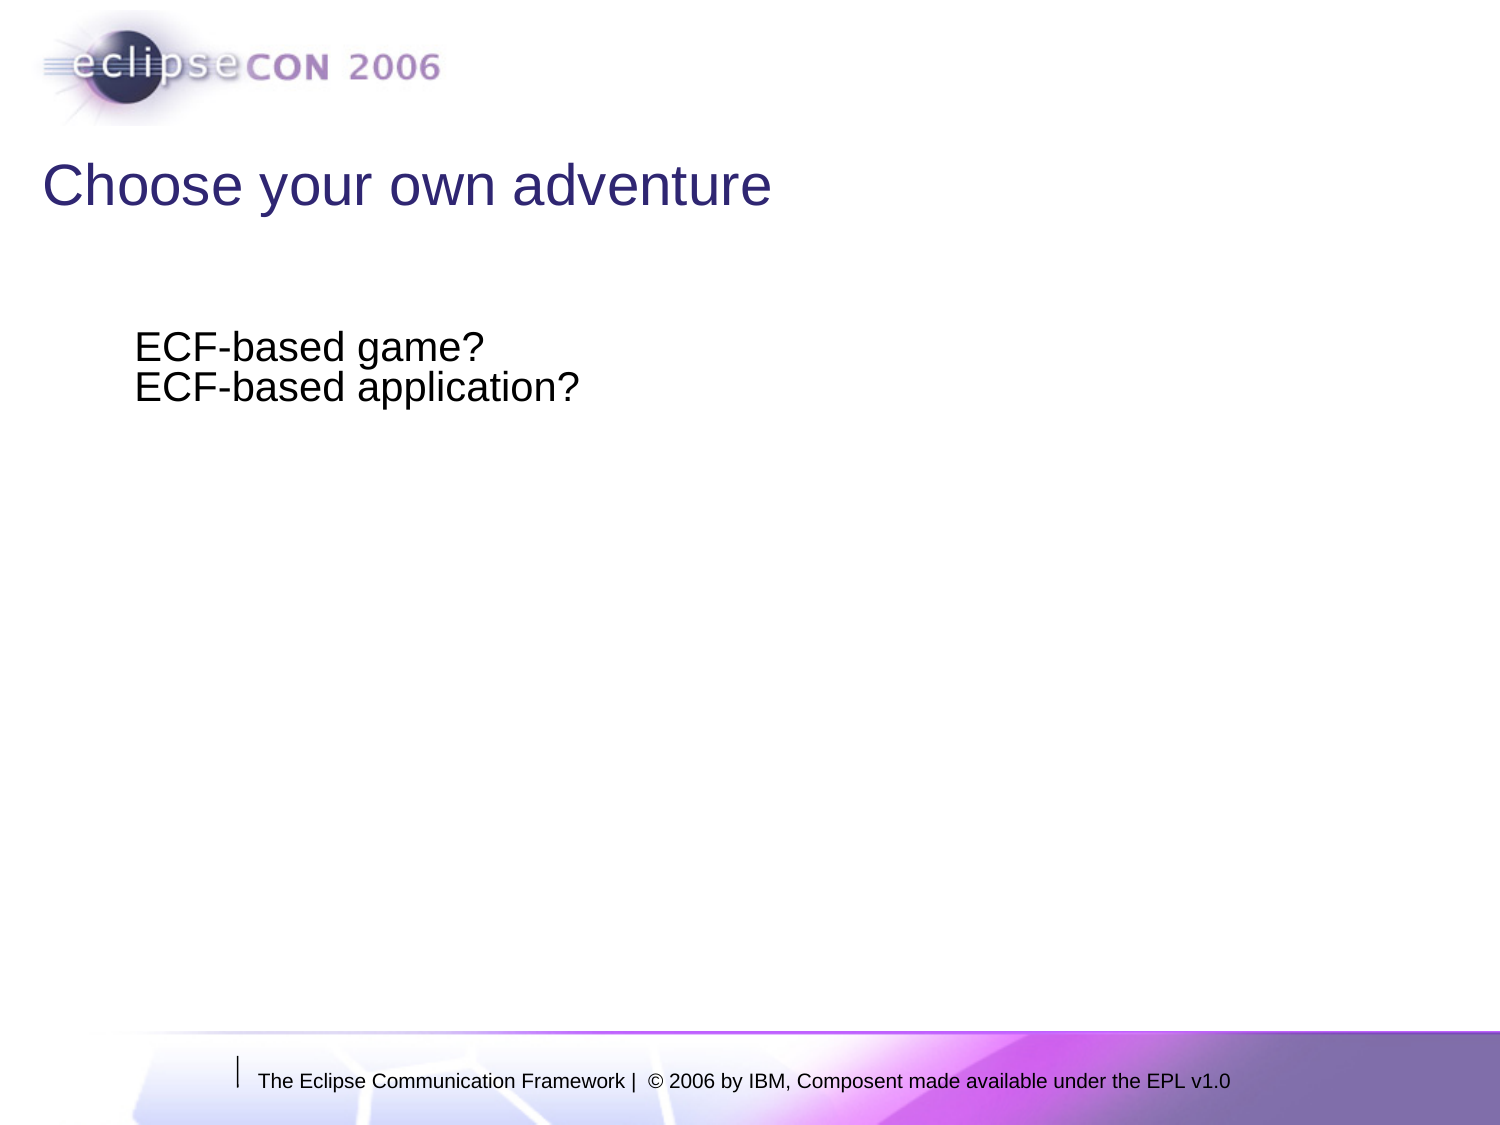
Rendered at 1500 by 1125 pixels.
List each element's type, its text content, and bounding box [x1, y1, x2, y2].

title Choose your own adventure [27, 157, 1500, 248]
list ECF-based game? ECF-based application? [119, 321, 1500, 1027]
picture [31, 10, 1040, 126]
picture [0, 1031, 1500, 1125]
